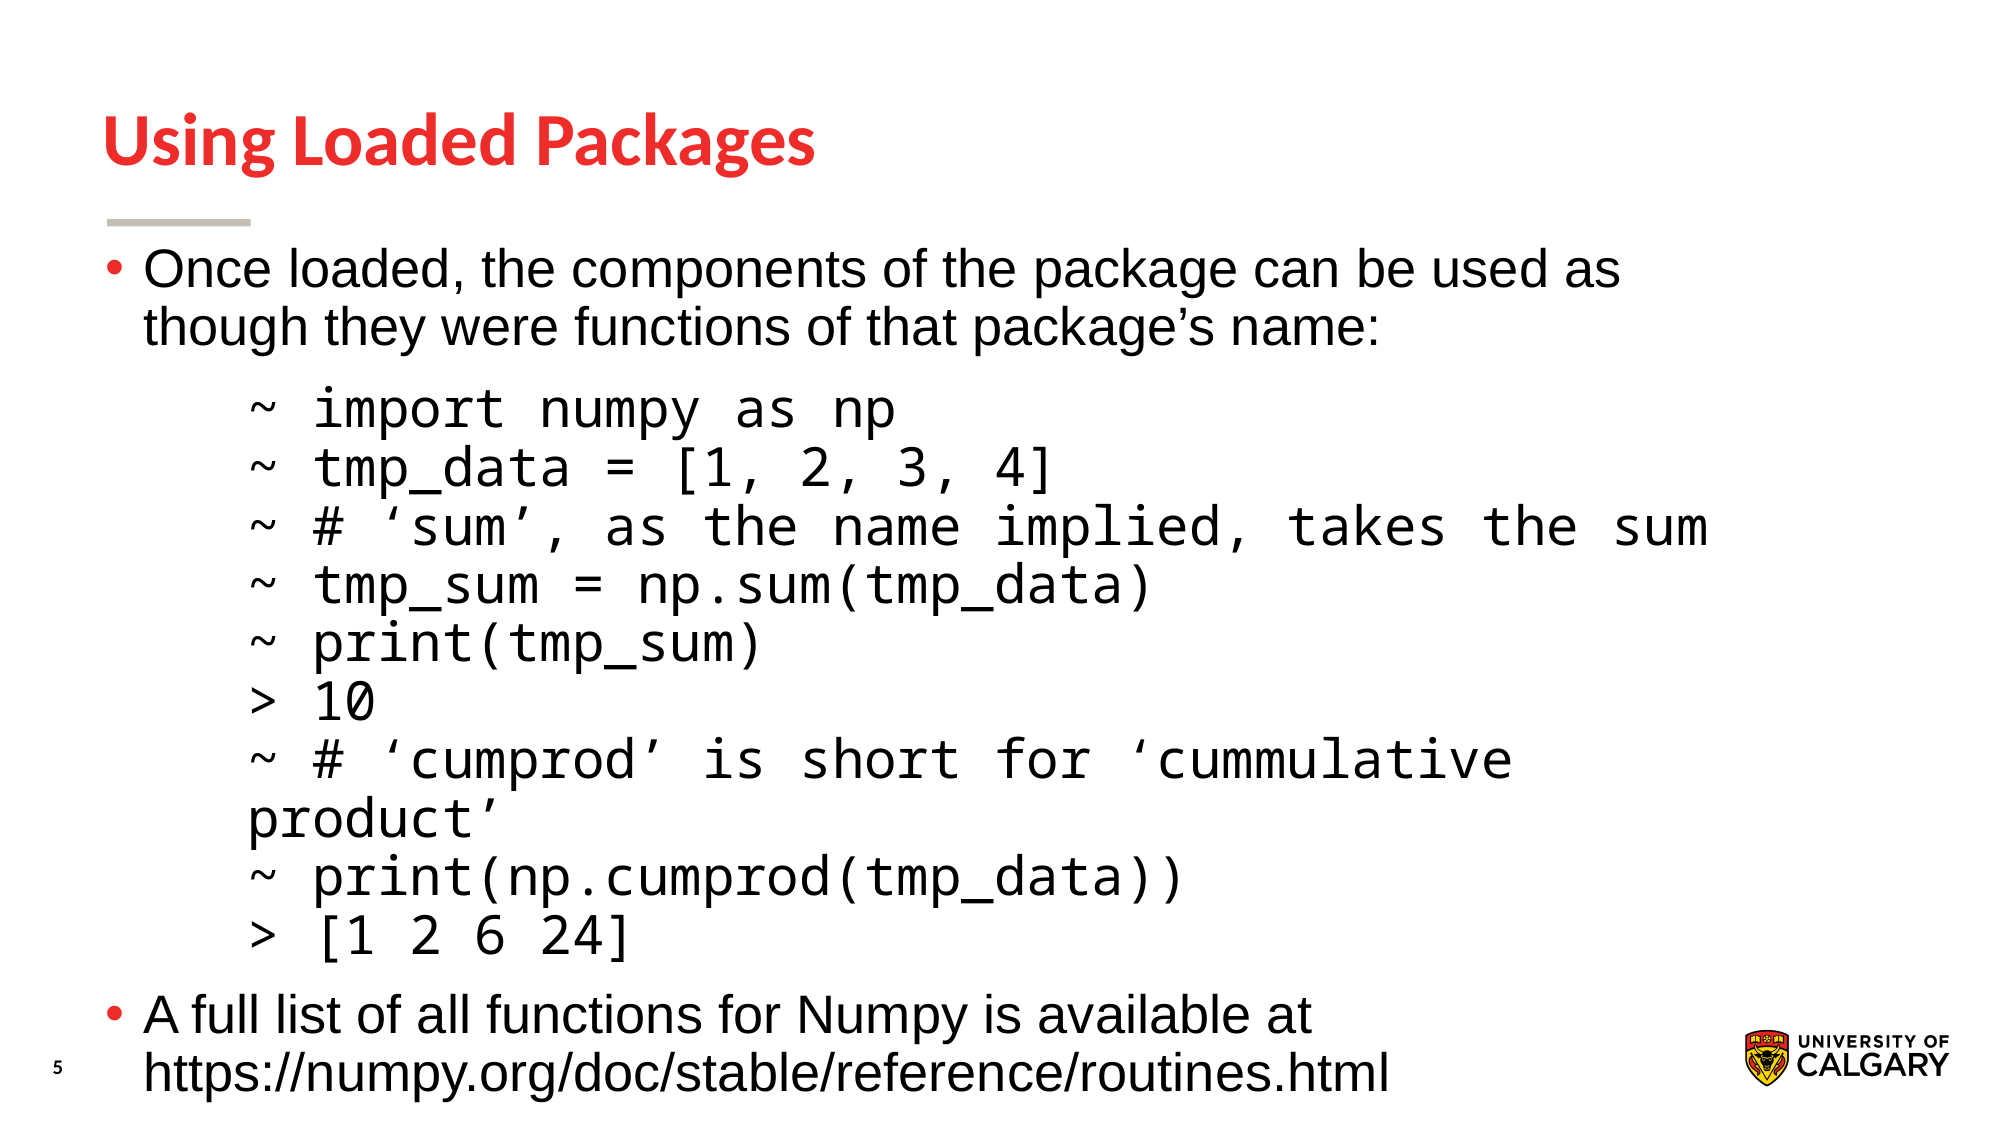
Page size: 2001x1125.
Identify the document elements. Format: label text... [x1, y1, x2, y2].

picture [1722, 1012, 1972, 1099]
title Using Loaded Packages [87, 60, 1774, 222]
list Once loaded, the components of the package can be used as though they were functions of that package’s name: ~ import numpy as np ~ tmp_data = [1, 2, 3, 4] ~ # ‘sum’, as the name implied, takes the sum ~ tmp_sum = np.sum(tmp_data) ~ print(tmp_sum) > 10 ~ # ‘cumprod’ is short for ‘cummulative product’ ~ print(np.cumprod(tmp_data)) > [1 2 6 24] A full list of all functions for Numpy is available at https://numpy.org/doc/stable/reference/routines.html [91, 233, 1774, 947]
